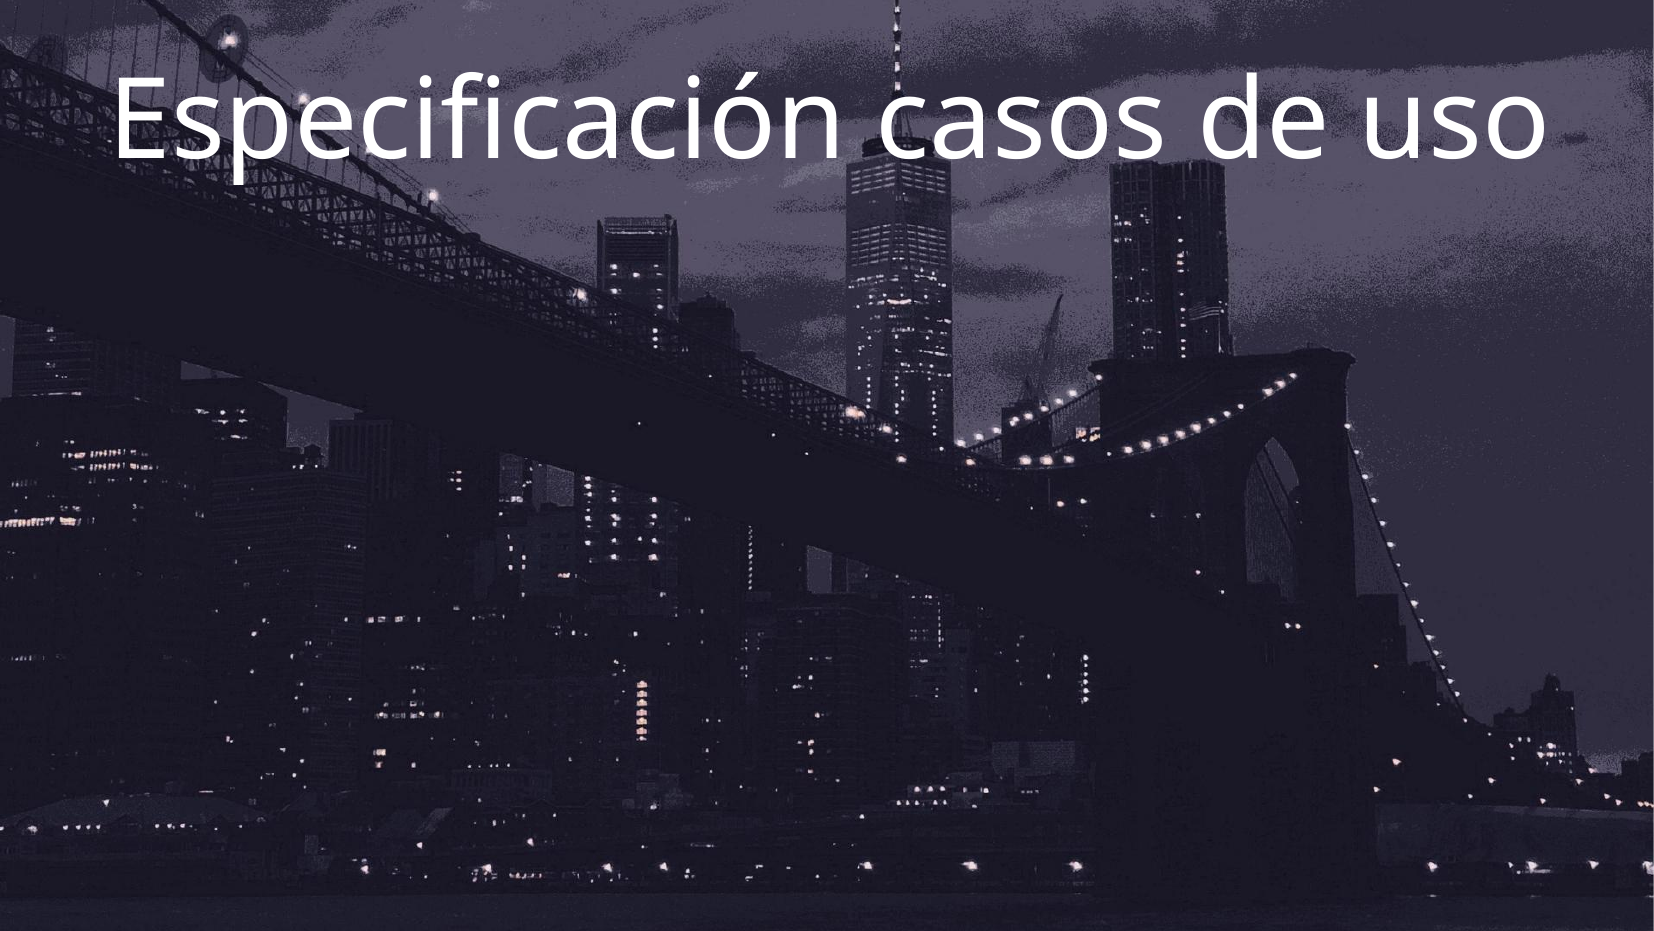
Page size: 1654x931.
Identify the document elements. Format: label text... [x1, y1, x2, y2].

picture [0, 0, 1654, 931]
title Especificación casos de uso [59, 10, 1601, 219]
